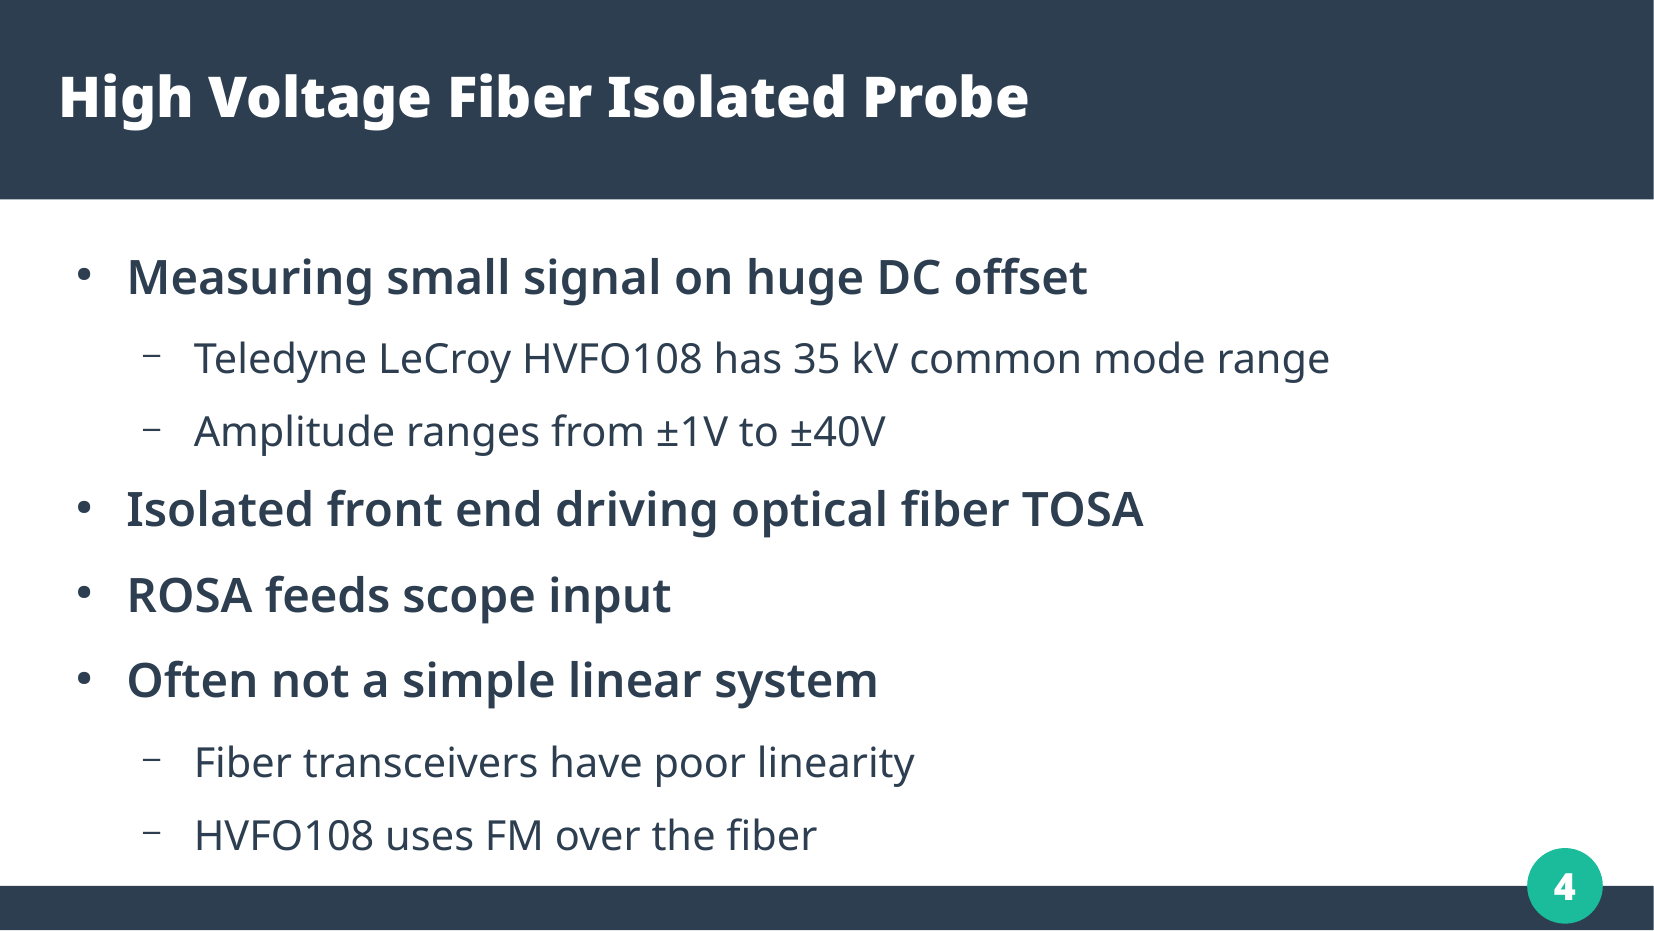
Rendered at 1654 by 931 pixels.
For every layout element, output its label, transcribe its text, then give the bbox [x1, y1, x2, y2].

list Measuring small signal on huge DC offset Teledyne LeCroy HVFO108 has 35 kV common mode range Amplitude ranges from ±1V to ±40V Isolated front end driving optical fiber TOSA ROSA feeds scope input Often not a simple linear system Fiber transceivers have poor linearity HVFO108 uses FM over the fiber [59, 243, 1595, 864]
title High Voltage Fiber Isolated Probe [59, 37, 1595, 155]
